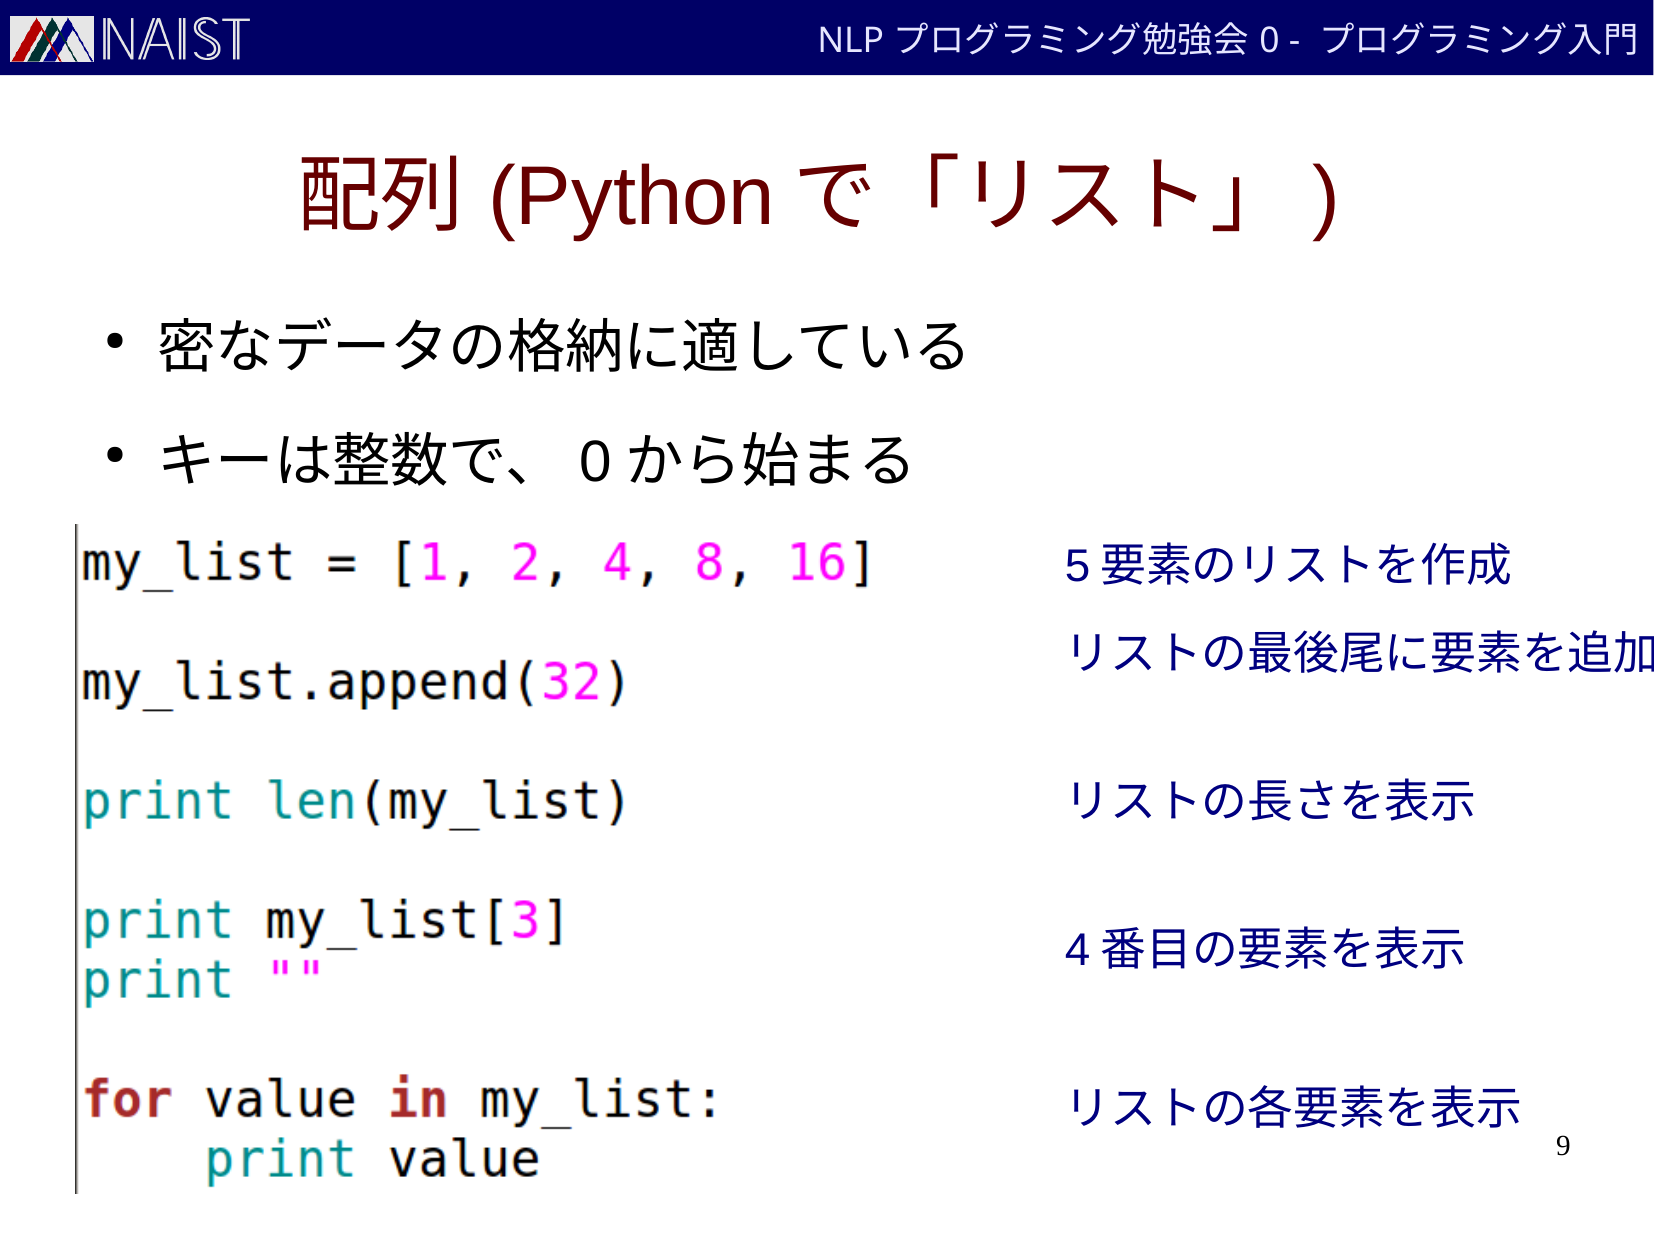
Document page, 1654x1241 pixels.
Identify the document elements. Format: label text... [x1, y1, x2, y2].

text_box 4番目の要素を表示 [1050, 915, 1474, 984]
picture [75, 524, 882, 1194]
text_box リストの最後尾に要素を追加 [1050, 619, 1634, 688]
list 密なデータの格納に適している キーは整数で、0から始まる [86, 300, 1576, 458]
text_box 5要素のリストを作成 [1050, 531, 1491, 600]
picture [102, 17, 251, 60]
picture [10, 16, 94, 62]
text_box リストの各要素を表示 [1050, 1074, 1501, 1143]
title 配列(Pythonで「リスト」) [75, 92, 1564, 285]
text_box リストの長さを表示 [1050, 767, 1447, 836]
